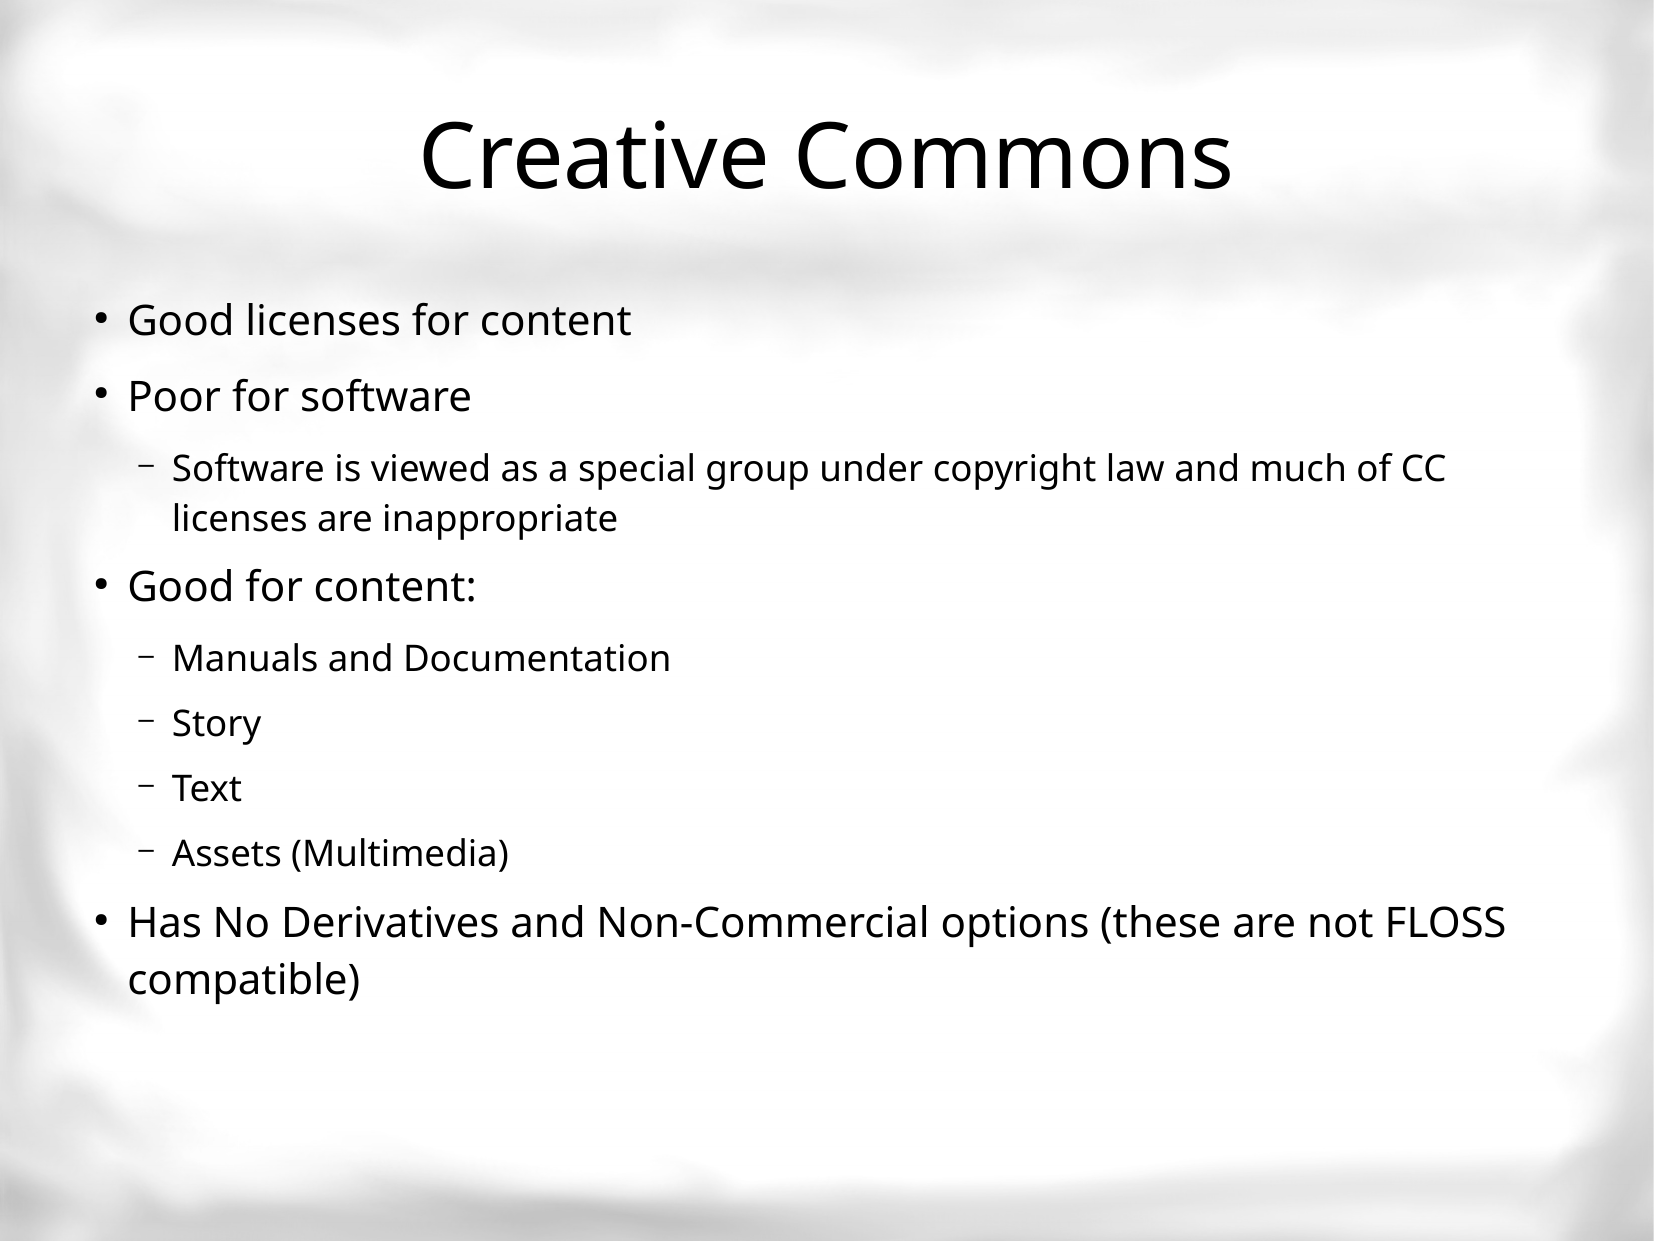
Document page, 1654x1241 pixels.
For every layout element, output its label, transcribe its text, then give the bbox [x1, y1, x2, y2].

title Creative Commons [82, 49, 1571, 257]
picture [0, 0, 1654, 1241]
list Good licenses for content Poor for software Software is viewed as a special group under copyright law and much of CC licenses are inappropriate Good for content: Manuals and Documentation Story Text Assets (Multimedia) Has No Derivatives and Non-Commercial options (these are not FLOSS compatible) [82, 290, 1538, 1010]
